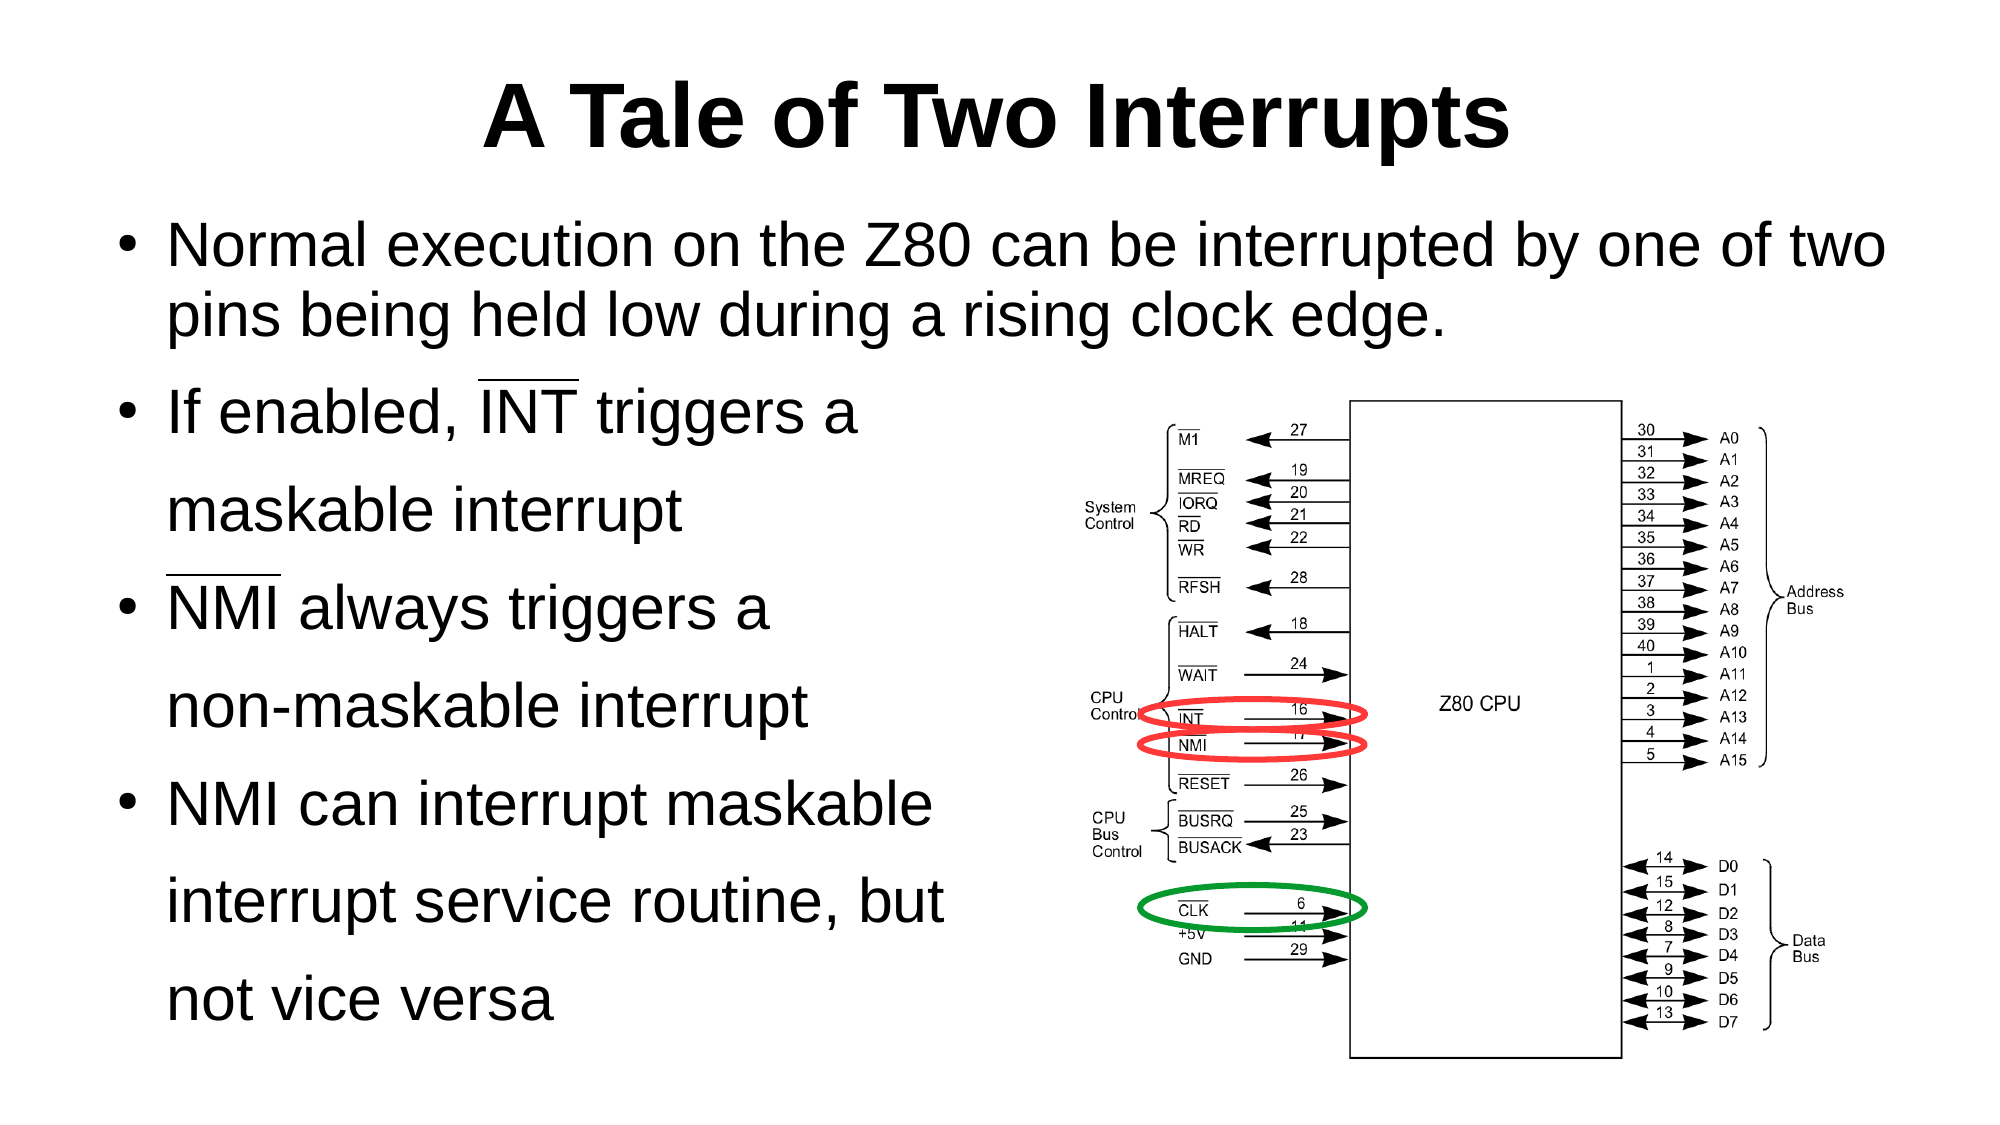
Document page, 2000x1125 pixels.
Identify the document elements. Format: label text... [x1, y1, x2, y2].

picture [1065, 389, 1859, 1066]
list Normal execution on the Z80 can be interrupted by one of two pins being held low during a rising clock edge. If enabled, INT triggers a maskable interrupt NMI always triggers a non-maskable interrupt NMI can interrupt maskable interrupt service routine, but not vice versa [99, 209, 1921, 1036]
title A Tale of Two Interrupts [90, 6, 1906, 225]
